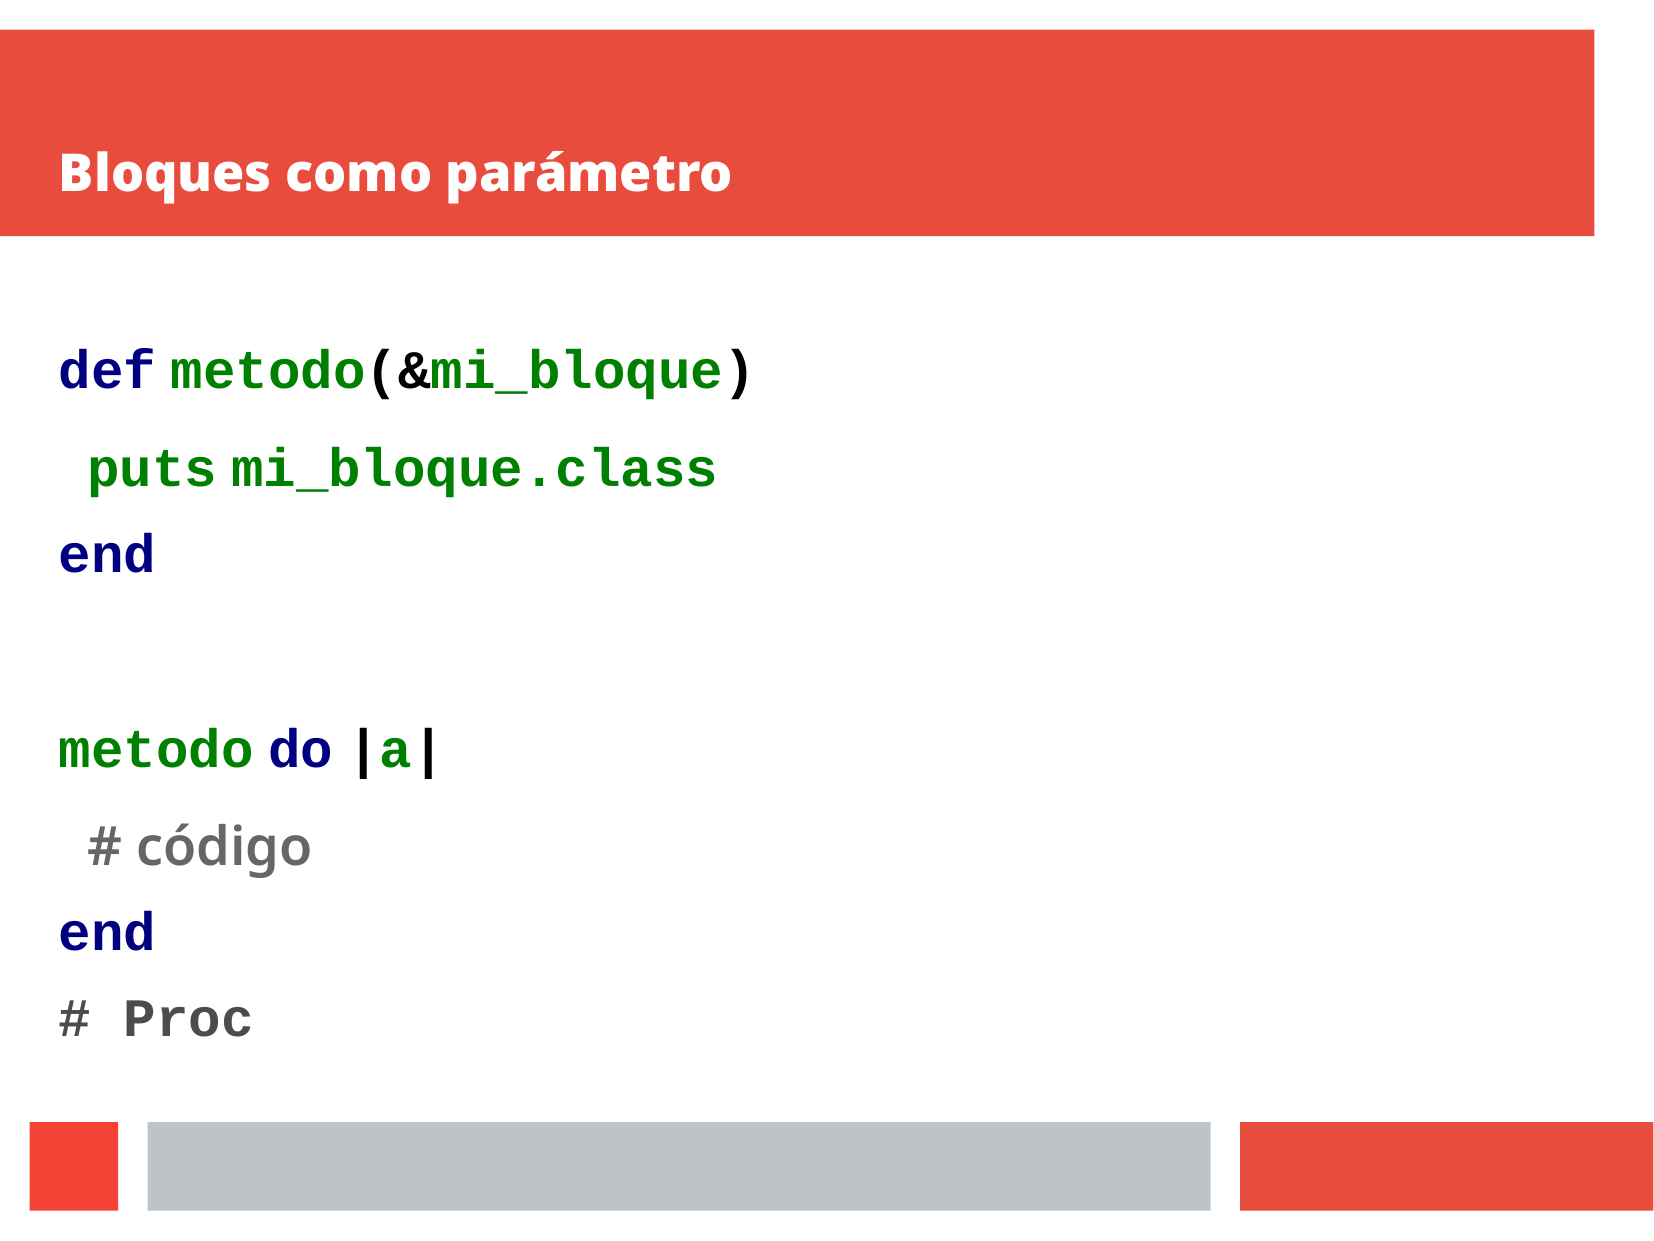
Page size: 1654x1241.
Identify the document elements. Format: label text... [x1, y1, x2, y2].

title Bloques como parámetro [59, 59, 1595, 207]
list def metodo(&mi_bloque) puts mi_bloque.class end metodo do |a| # código end # Proc [59, 330, 1565, 1099]
